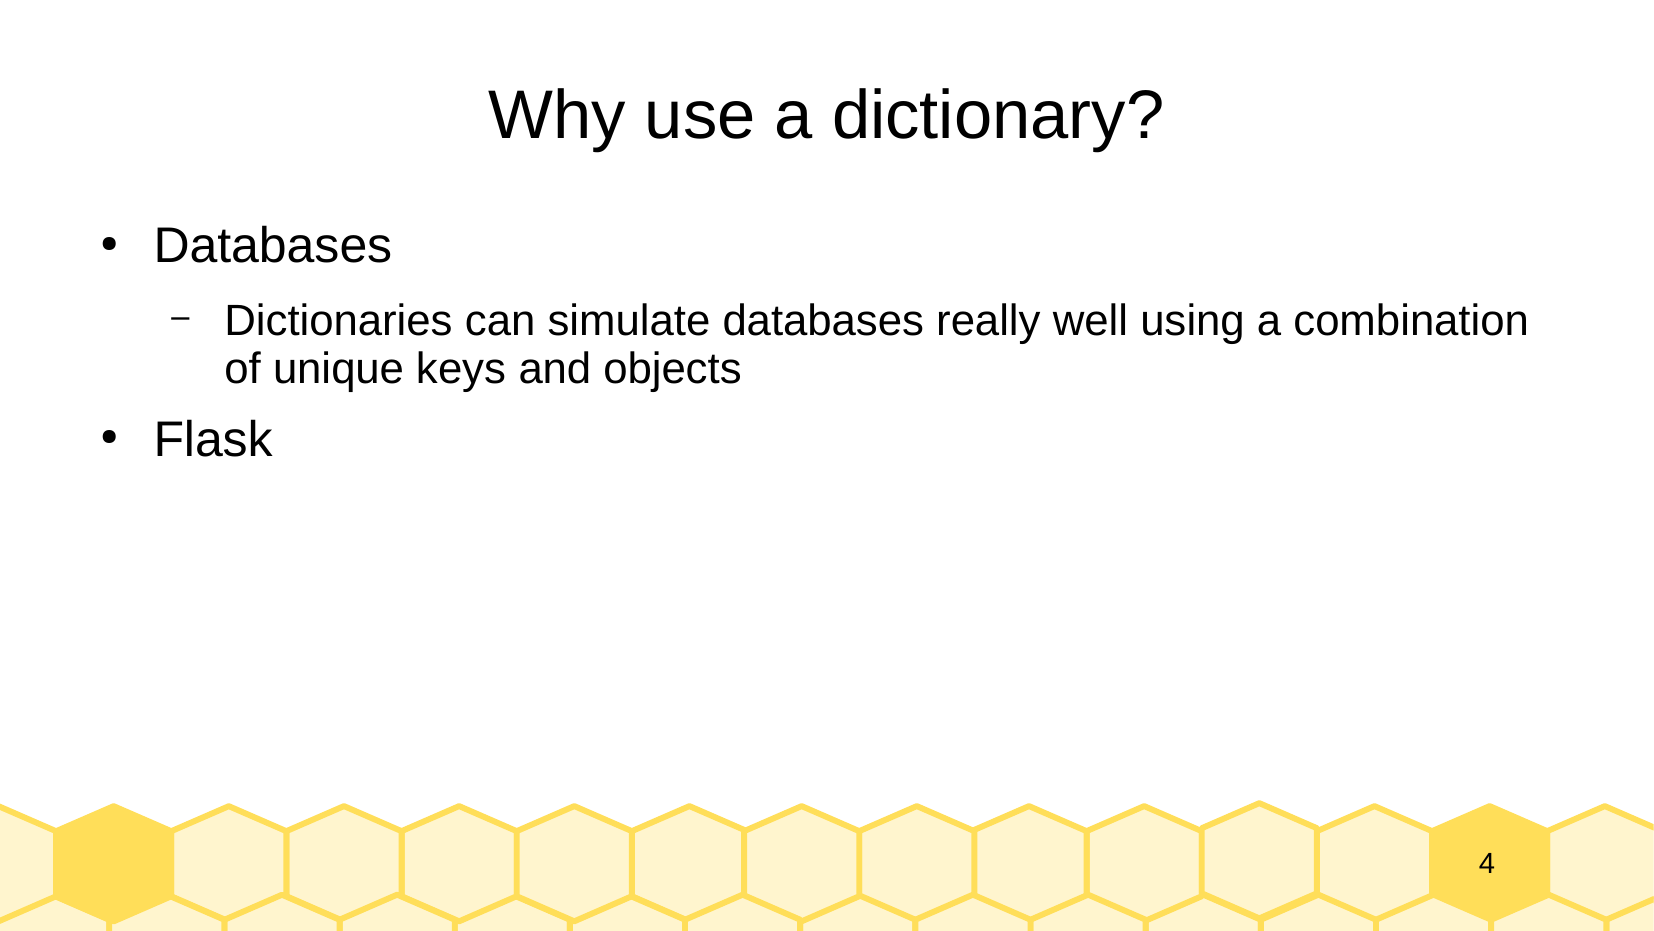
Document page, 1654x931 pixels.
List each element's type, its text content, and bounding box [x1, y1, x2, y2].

list Databases Dictionaries can simulate databases really well using a combination of unique keys and objects Flask [82, 217, 1571, 758]
title Why use a dictionary? [82, 37, 1571, 193]
